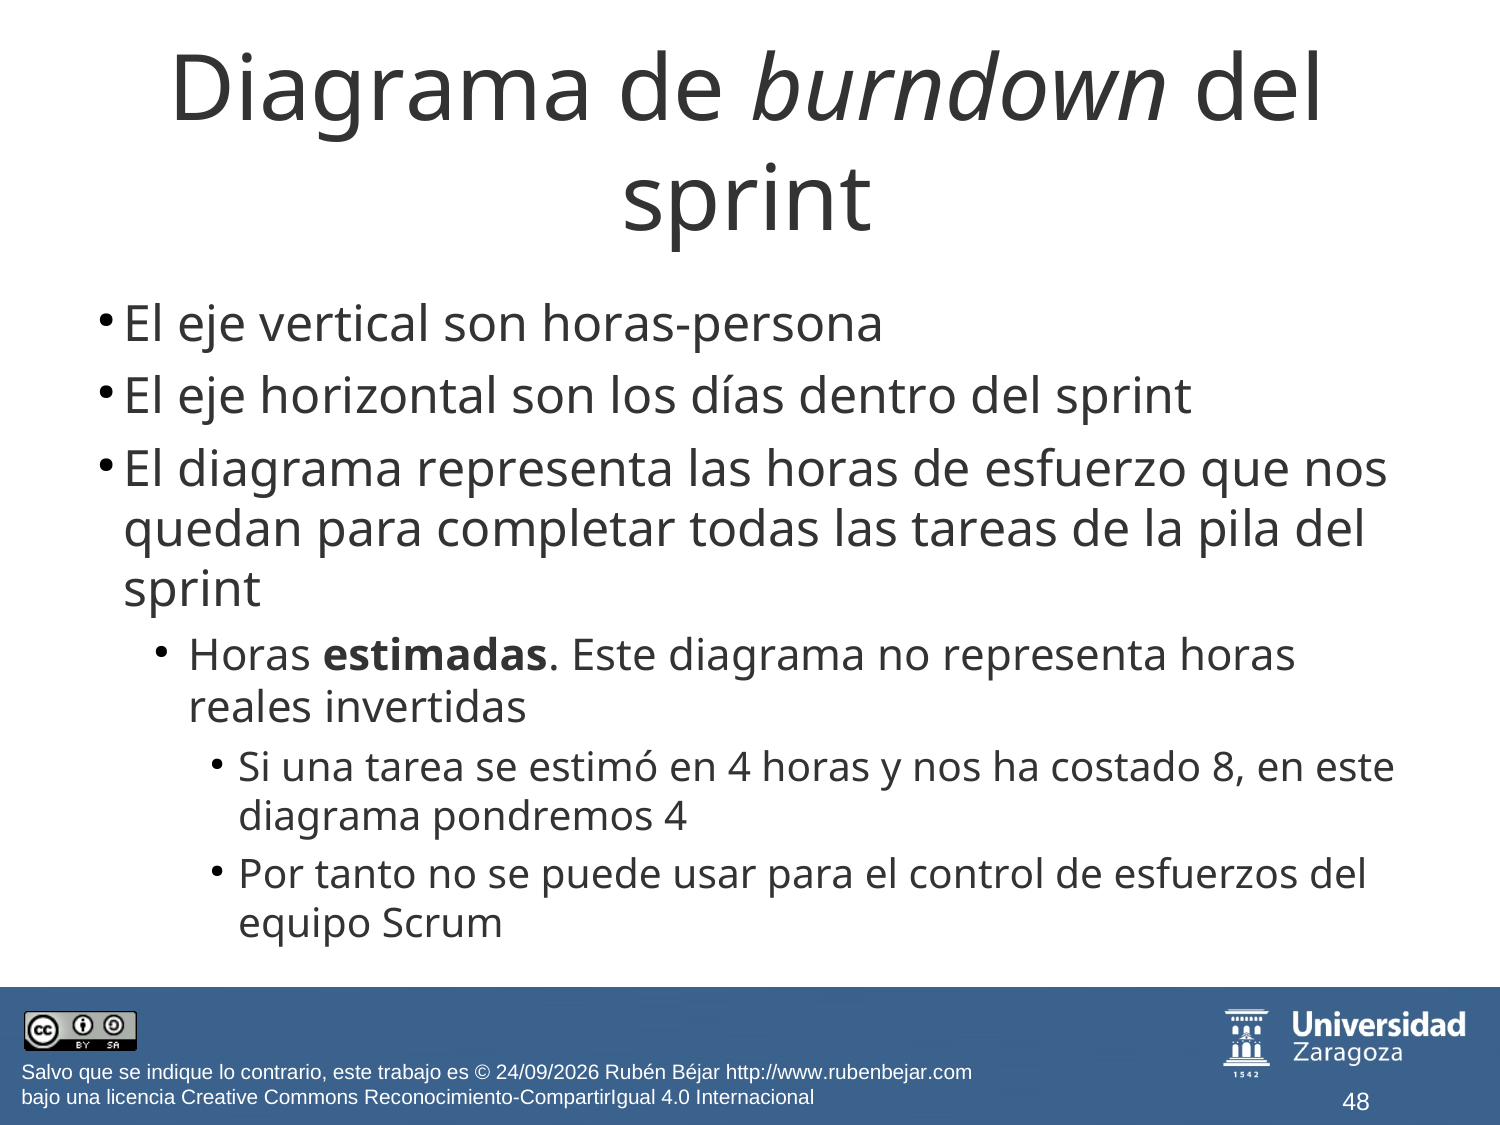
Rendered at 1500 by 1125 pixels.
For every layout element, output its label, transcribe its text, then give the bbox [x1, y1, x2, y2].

title Diagrama de burndown del sprint [74, 21, 1420, 257]
list El eje vertical son horas-persona El eje horizontal son los días dentro del sprint El diagrama representa las horas de esfuerzo que nos quedan para completar todas las tareas de la pila del sprint Horas estimadas. Este diagrama no representa horas reales invertidas Si una tarea se estimó en 4 horas y nos ha costado 8, en este diagrama pondremos 4 Por tanto no se puede usar para el control de esfuerzos del equipo Scrum [82, 283, 1418, 957]
picture [0, 987, 1500, 1125]
